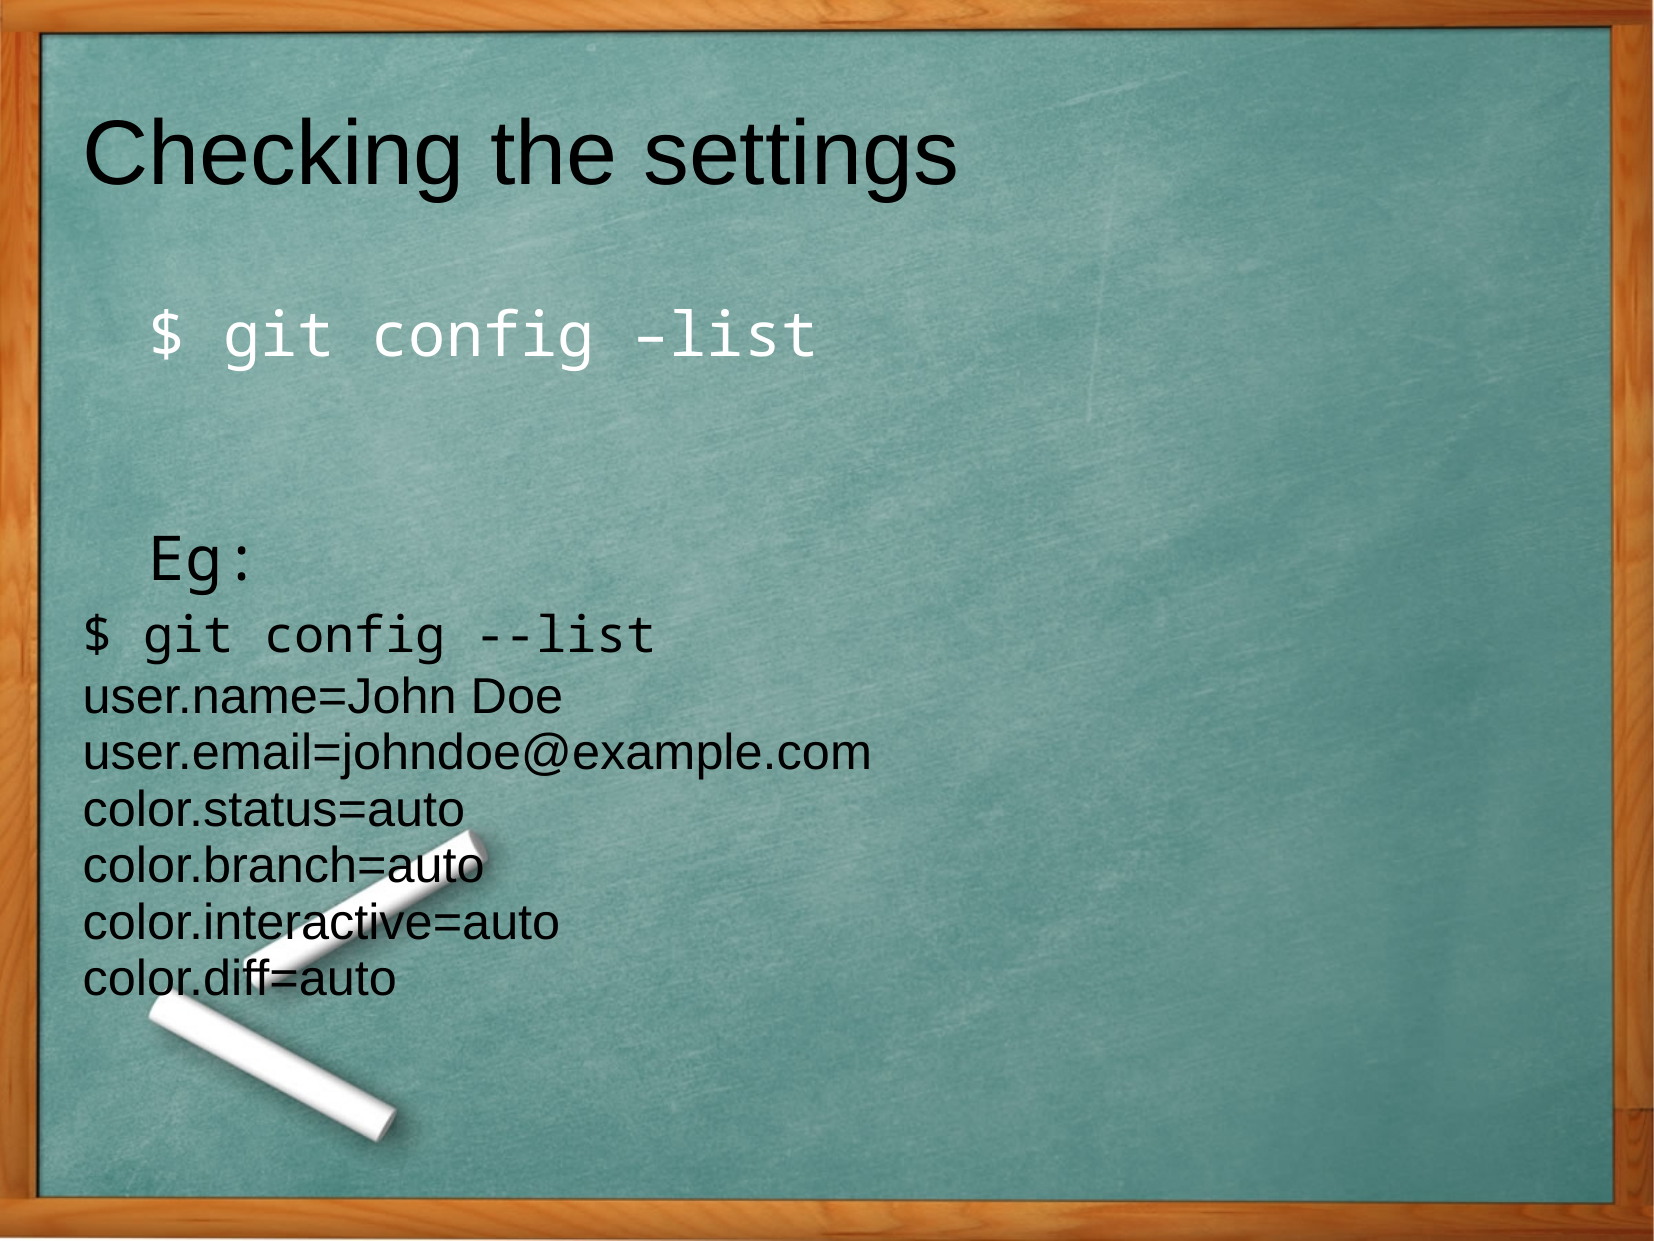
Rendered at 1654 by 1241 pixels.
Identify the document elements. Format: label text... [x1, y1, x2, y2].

list $ git config –list Eg: $ git config --list user.name=John Doe user.email=johndoe@example.com color.status=auto color.branch=auto color.interactive=auto color.diff=auto [82, 290, 1571, 1010]
title Checking the settings [82, 49, 1571, 257]
picture [0, 0, 1654, 1241]
